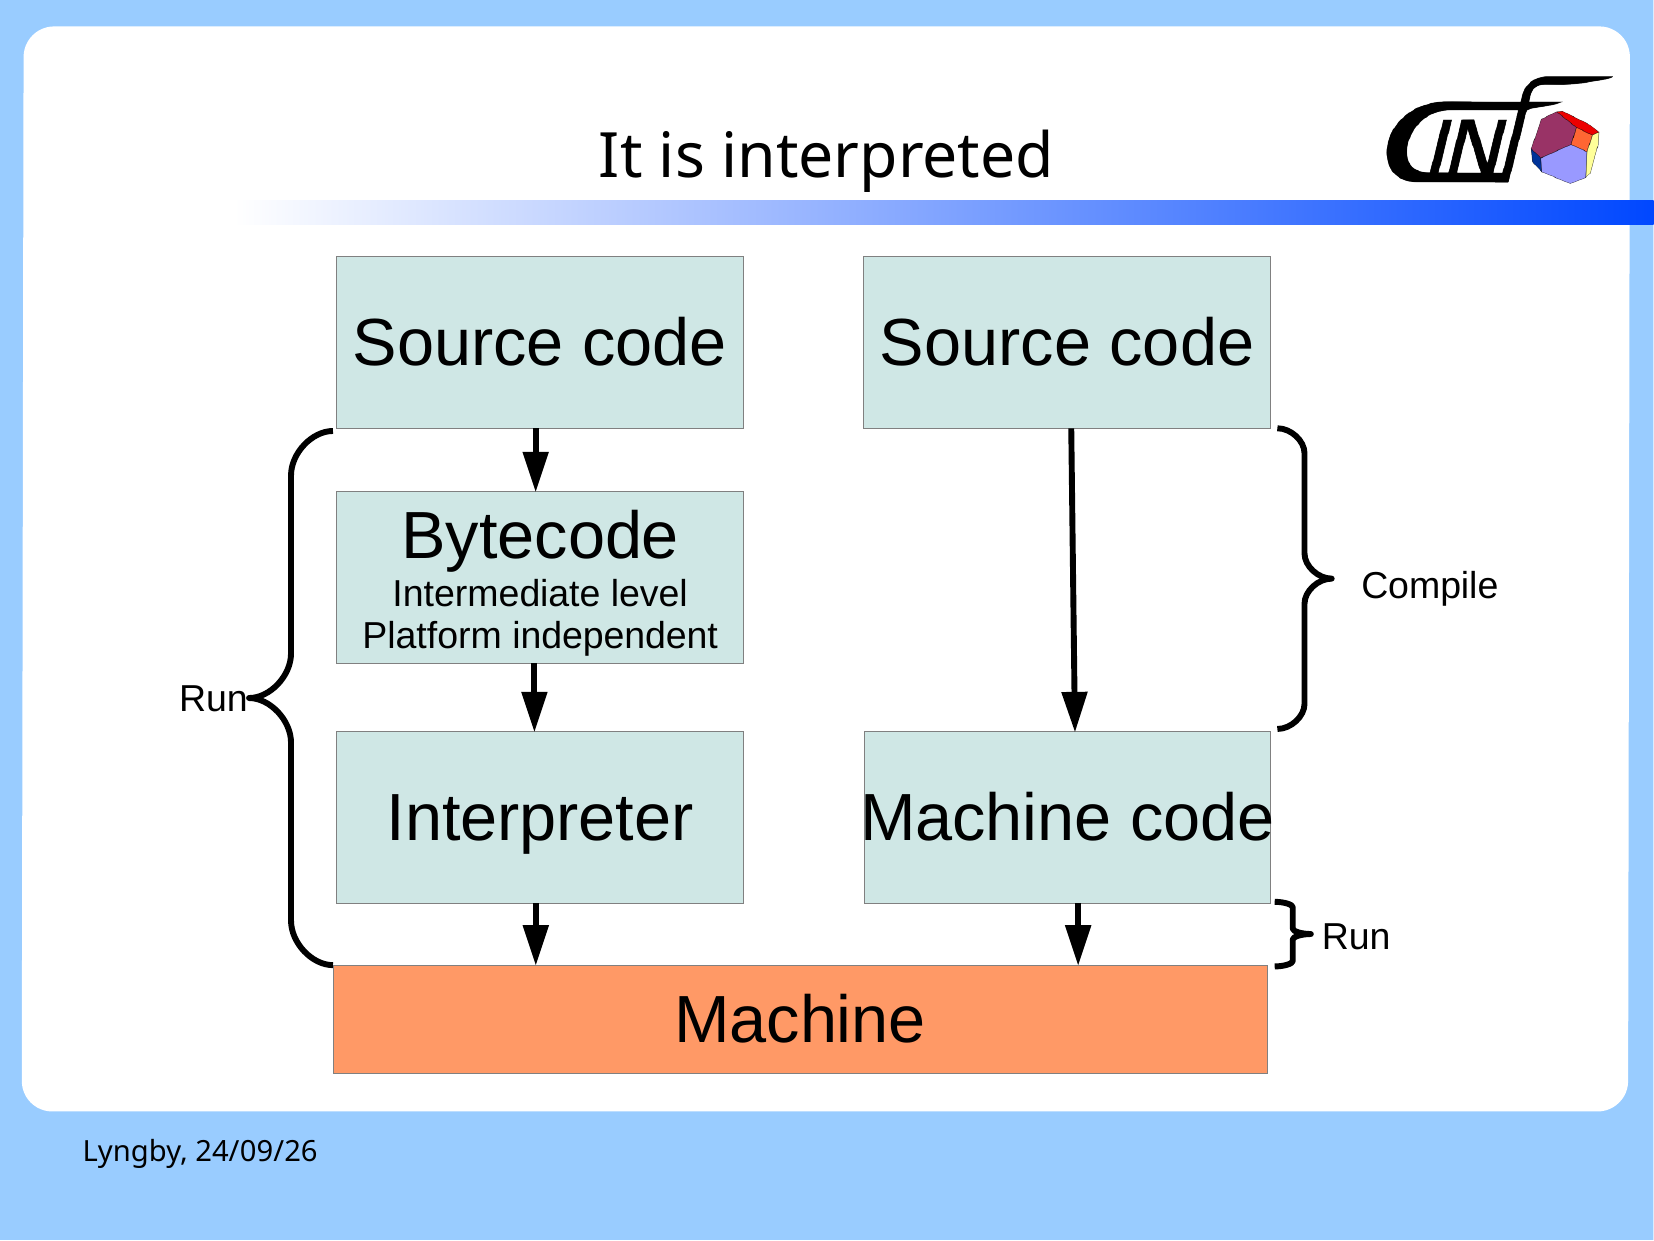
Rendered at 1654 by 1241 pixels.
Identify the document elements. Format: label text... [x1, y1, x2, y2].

text_box Source code [336, 256, 744, 429]
text_box Run [164, 670, 263, 728]
text_box Compile [1346, 557, 1514, 615]
text_box Machine [333, 965, 1268, 1074]
title It is interpreted [82, 49, 1571, 257]
picture [1571, 76, 1613, 184]
text_box Bytecode Intermediate level Platform independent [336, 491, 744, 664]
text_box Run [1307, 907, 1406, 965]
text_box Interpreter [336, 731, 744, 904]
text_box Source code [863, 256, 1271, 429]
text_box Machine code [864, 731, 1271, 904]
